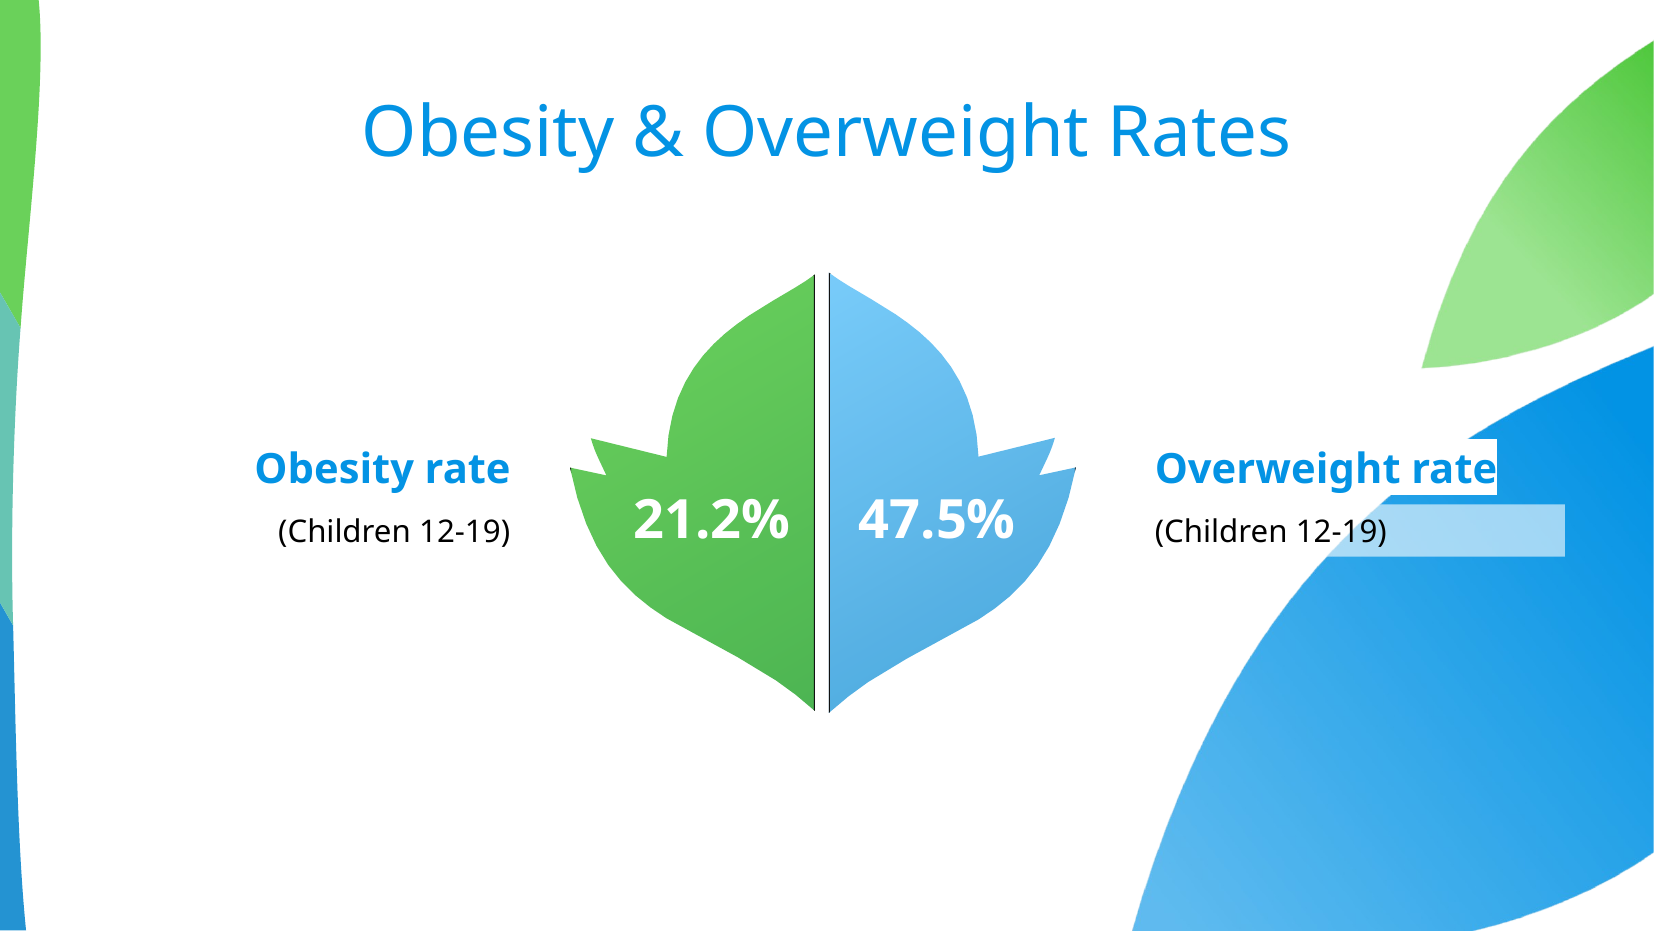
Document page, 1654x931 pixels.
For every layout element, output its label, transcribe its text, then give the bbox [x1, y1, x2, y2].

text_box [828, 272, 1076, 713]
text_box Obesity rate [75, 434, 526, 499]
text_box (Children 12-19) [1140, 504, 1565, 557]
picture [1133, 41, 1654, 78]
text_box Obesity & Overweight Rates [0, 78, 1654, 178]
text_box 21.2% [615, 477, 806, 558]
text_box (Children 12-19) [118, 504, 526, 557]
text_box [570, 274, 815, 711]
picture [1133, 178, 1654, 930]
text_box 47.5% [844, 477, 1053, 558]
text_box Overweight rate [1140, 434, 1591, 499]
